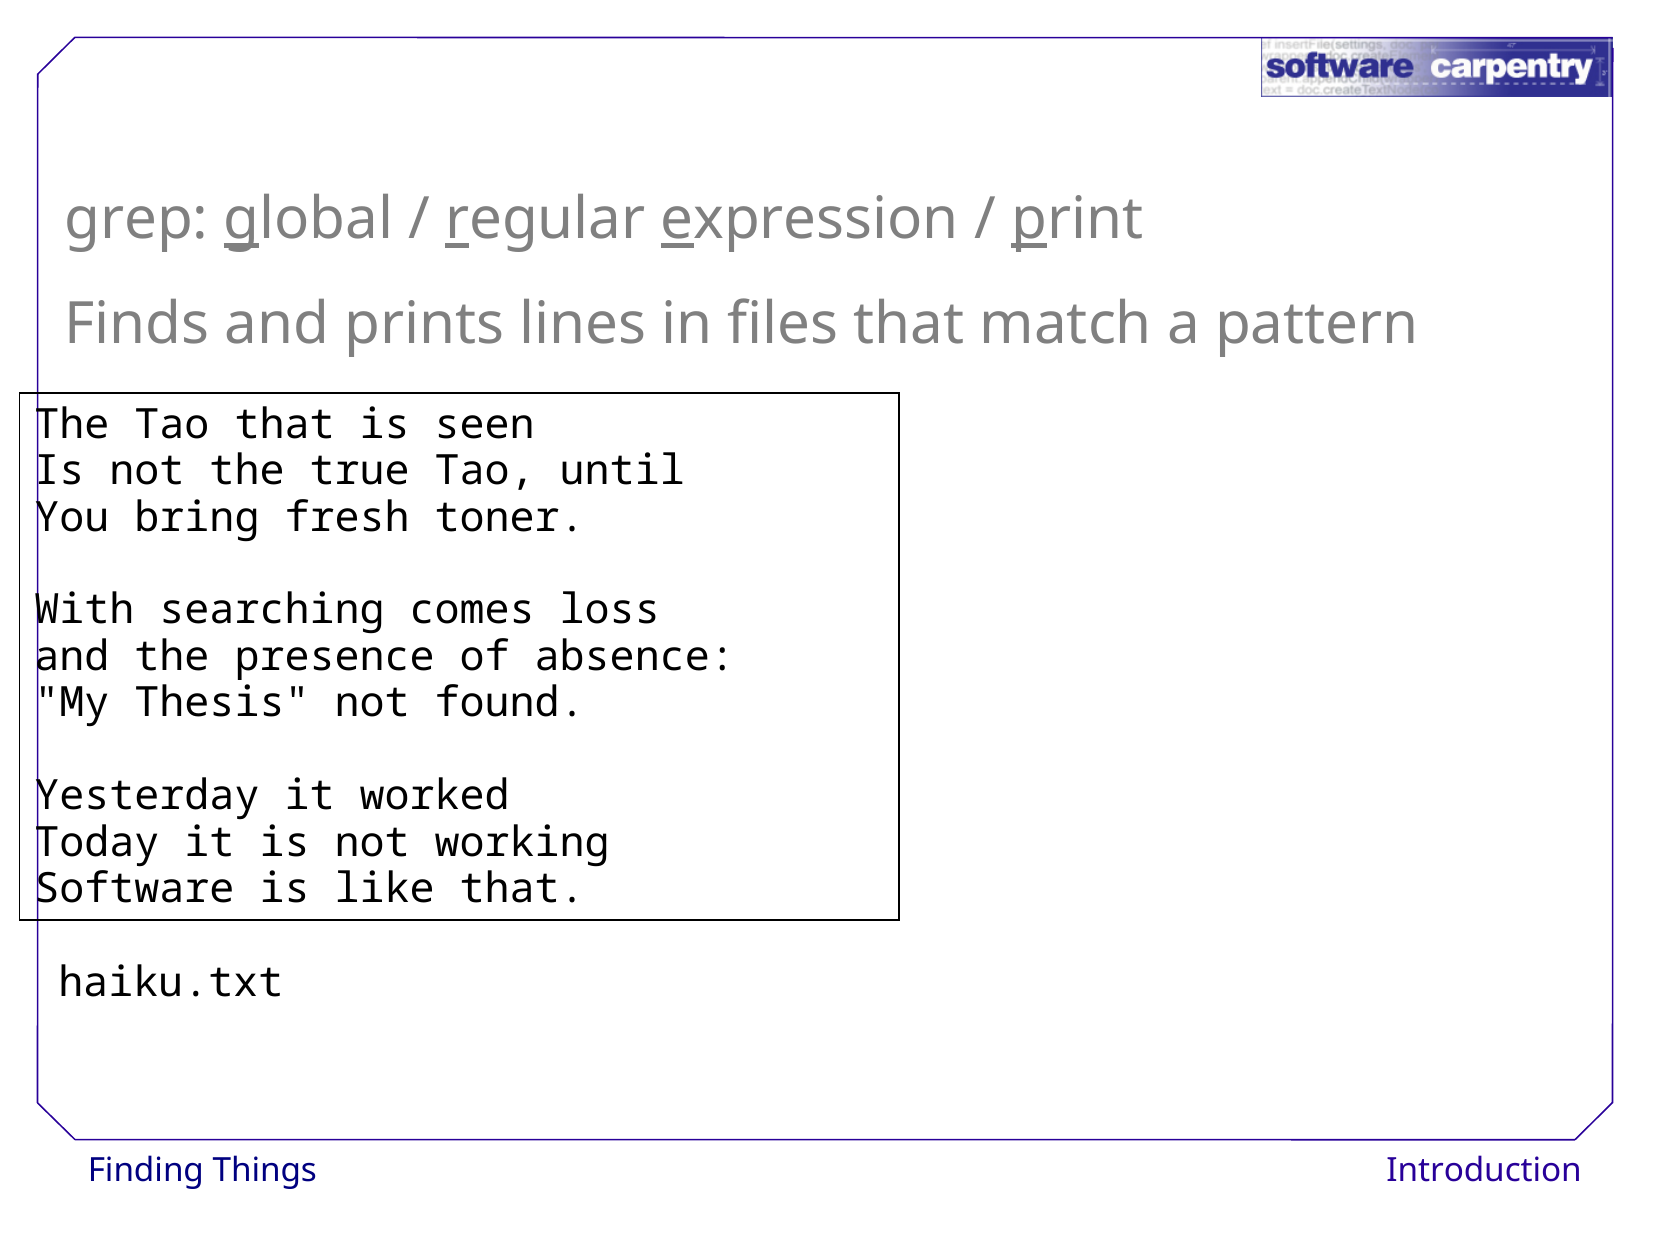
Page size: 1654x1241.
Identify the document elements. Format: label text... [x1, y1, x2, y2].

text_box haiku.txt [43, 922, 449, 1013]
text_box grep: global / regular expression / print Finds and prints lines in files that match a pattern [49, 137, 1584, 364]
picture [1261, 39, 1613, 97]
text_box The Tao that is seen Is not the true Tao, until You bring fresh toner. With searching comes loss and the presence of absence: "My Thesis" not found. Yesterday it worked Today it is not working Software is like that. [19, 393, 900, 920]
